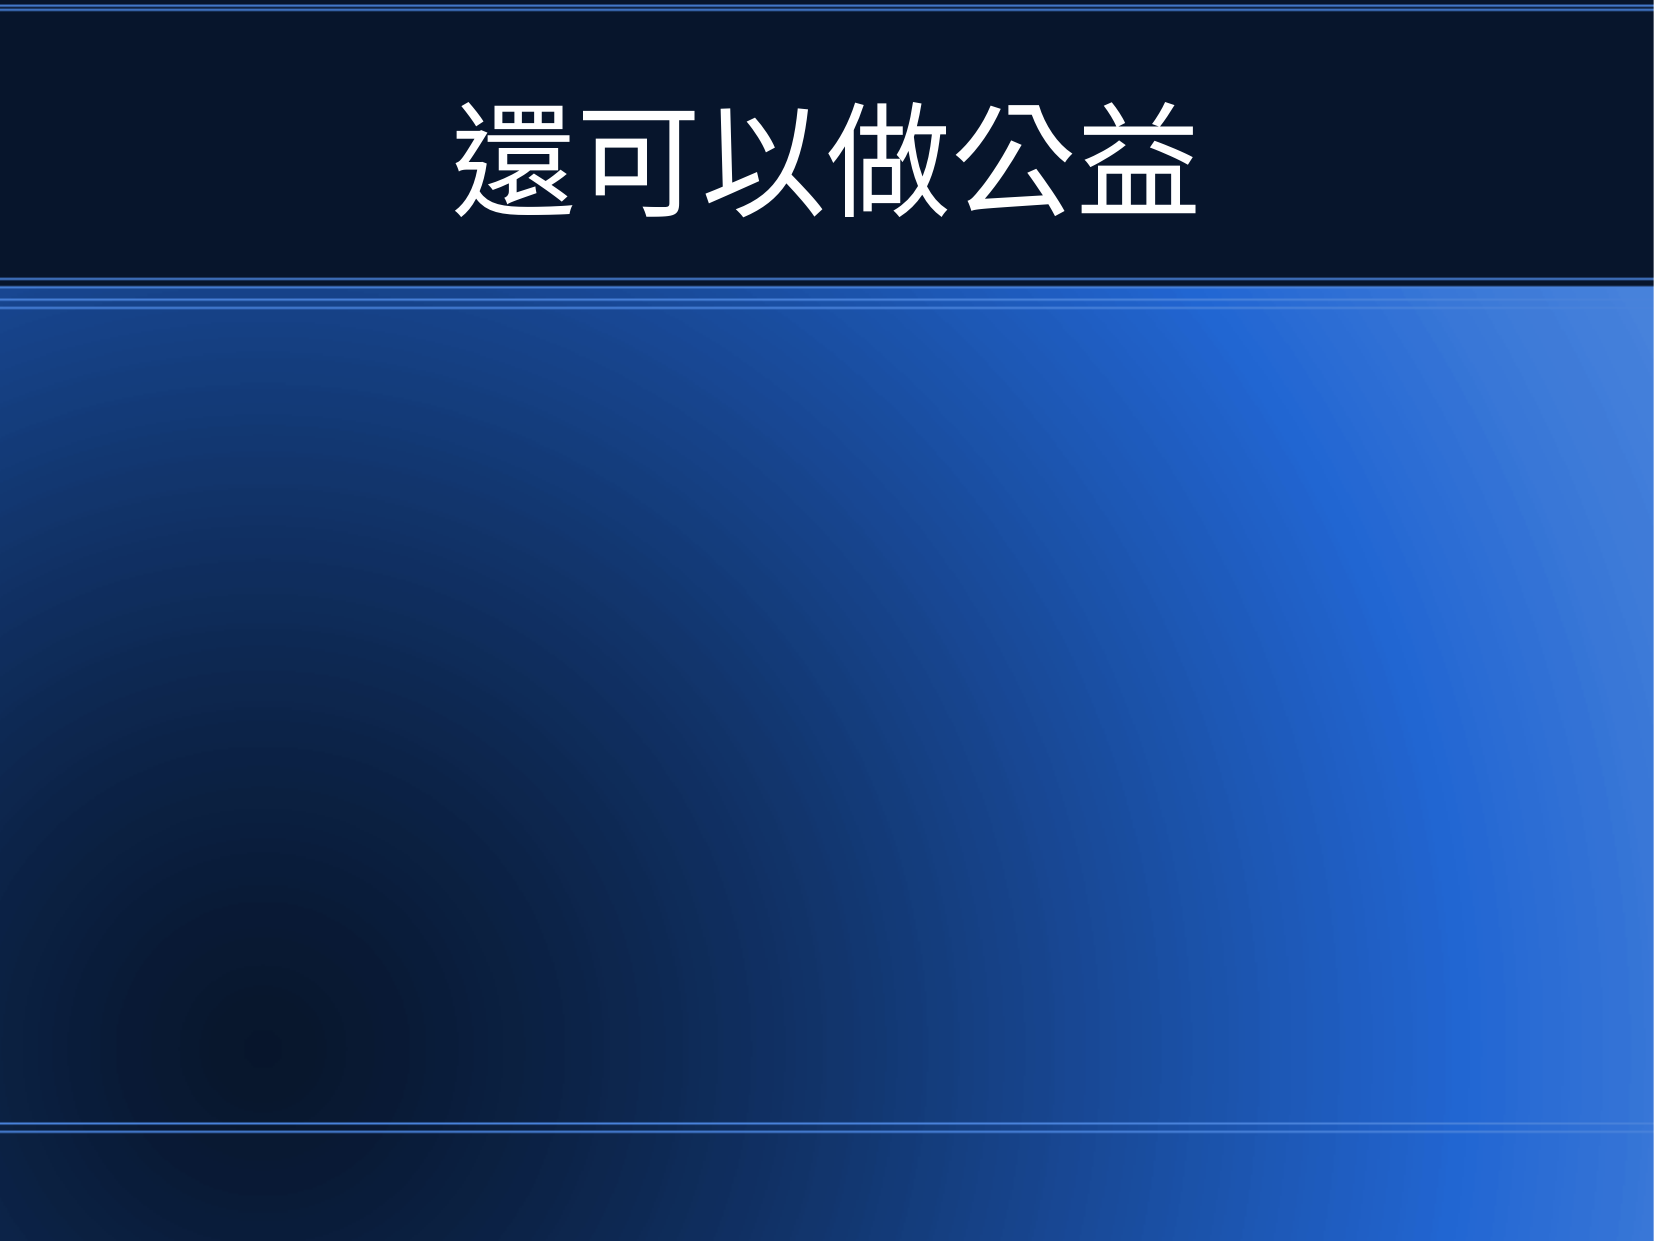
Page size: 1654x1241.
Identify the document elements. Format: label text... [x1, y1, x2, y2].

title 還可以做公益 [82, 49, 1571, 257]
picture [0, 0, 1654, 1241]
